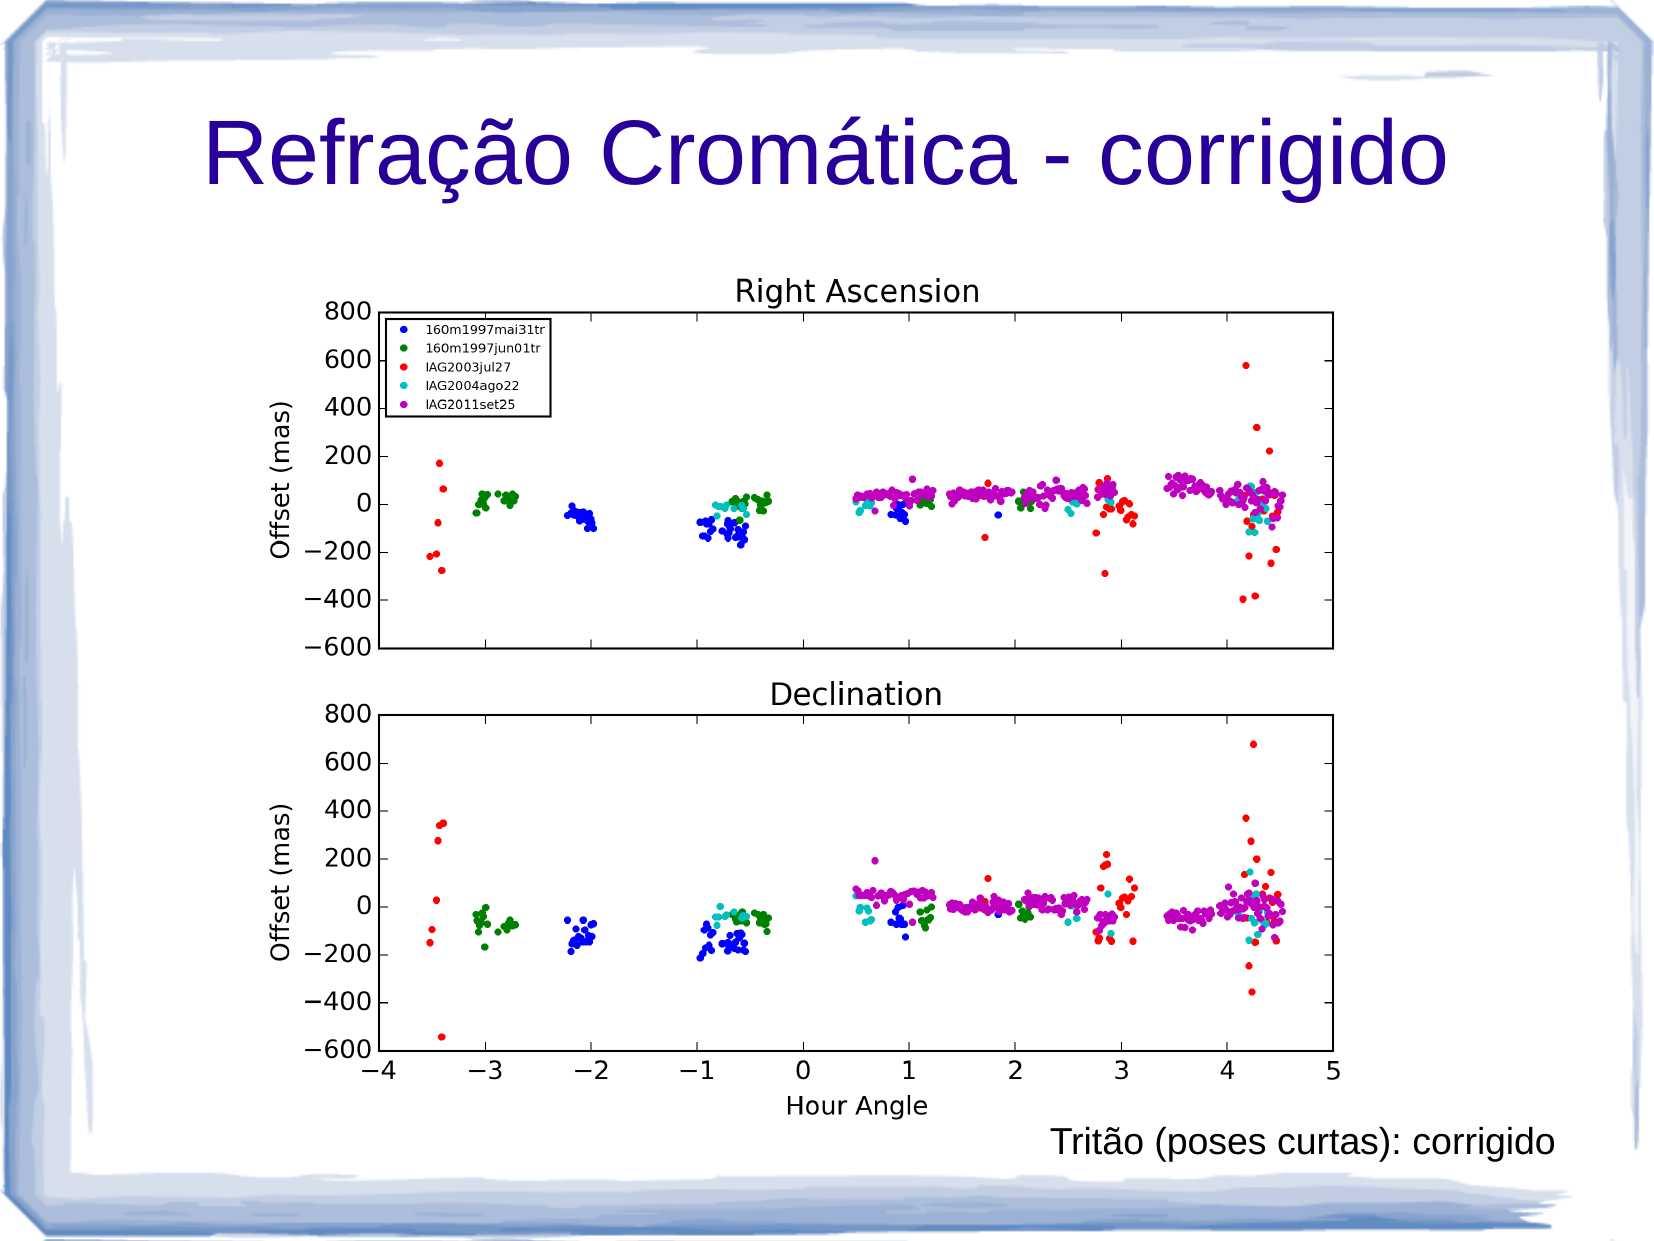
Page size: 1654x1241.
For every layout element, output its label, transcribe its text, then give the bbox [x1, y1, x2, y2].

picture [0, 0, 1654, 1241]
text_box Tritão (poses curtas): corrigido [1035, 1112, 1580, 1170]
title Refração Cromática - corrigido [82, 49, 1571, 257]
